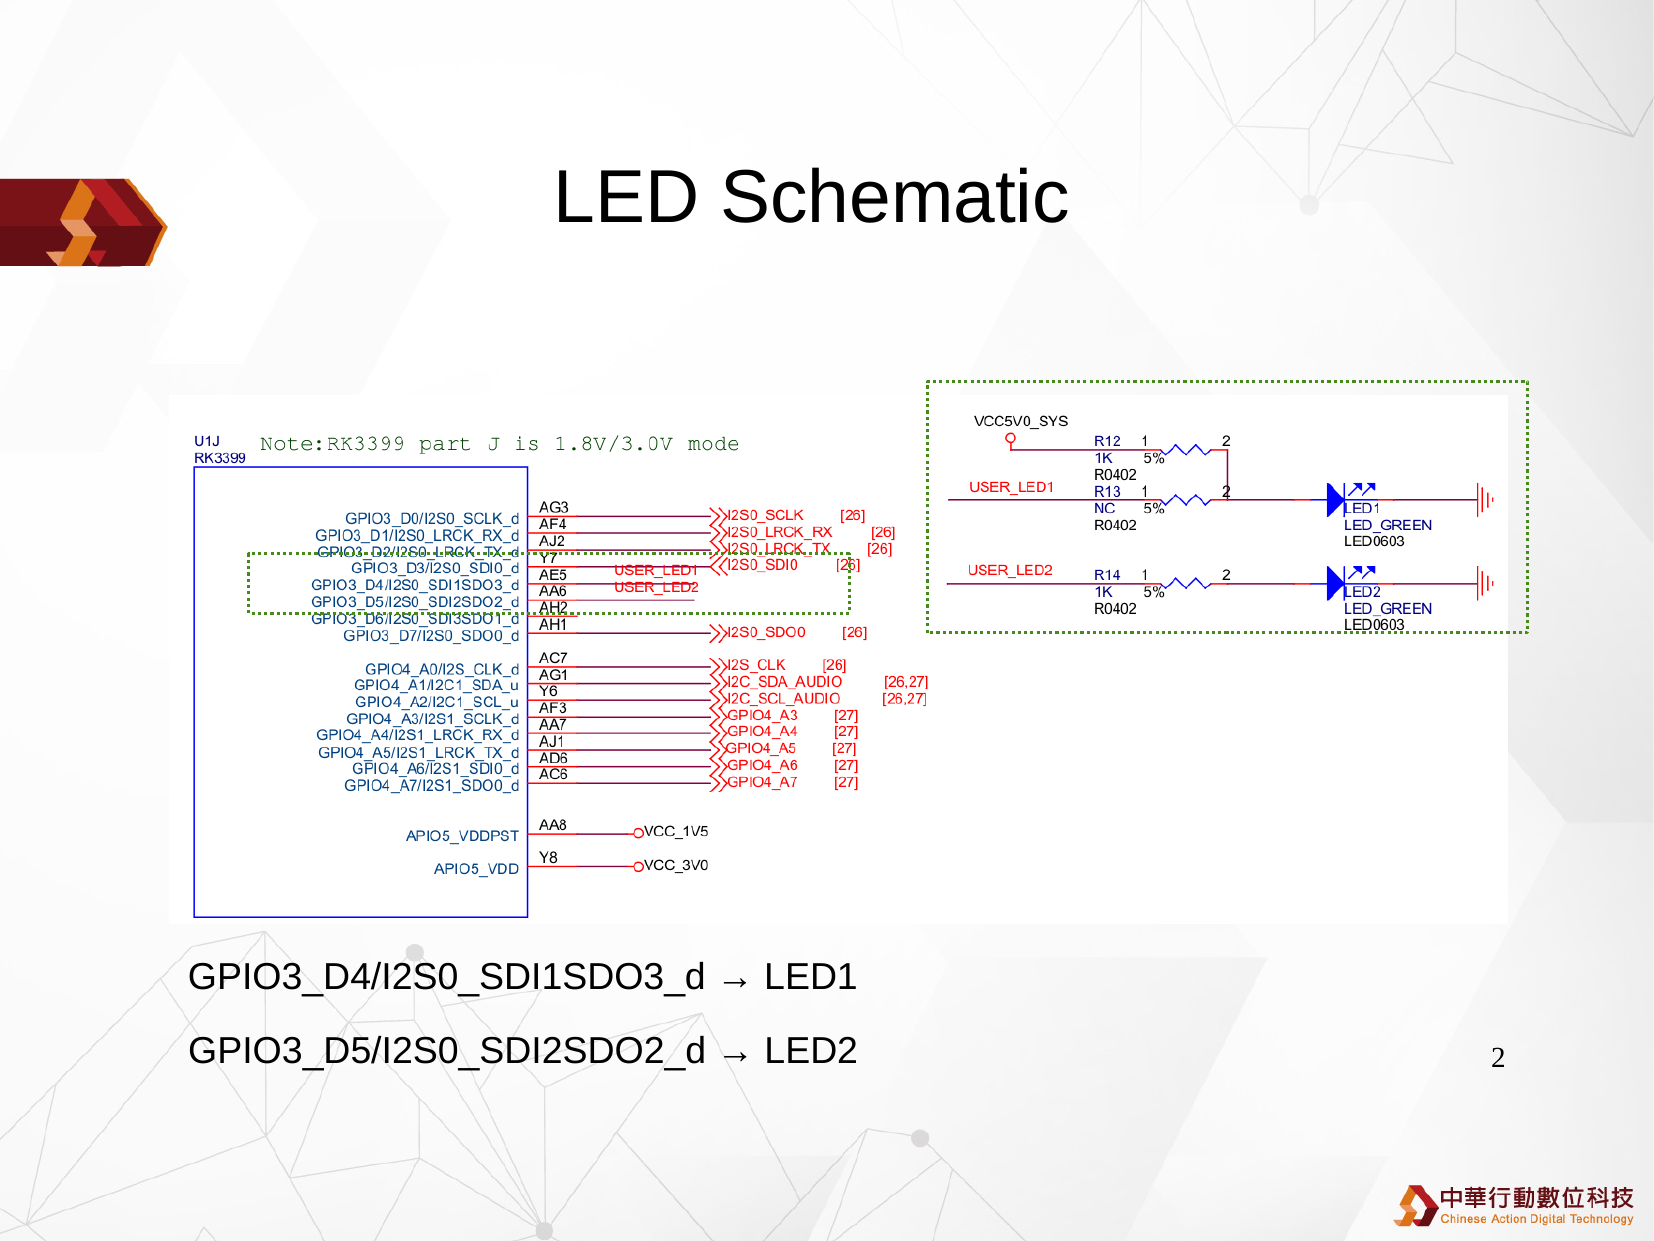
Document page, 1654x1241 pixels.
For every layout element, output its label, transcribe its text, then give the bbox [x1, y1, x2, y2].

picture [0, 0, 1654, 1241]
text_box GPIO3_D5/I2S0_SDI2SDO2_d → LED2 [173, 1022, 1170, 1080]
text_box GPIO3_D4/I2S0_SDI1SDO3_d → LED1 [173, 948, 1174, 1006]
title LED Schematic [118, 112, 1506, 281]
